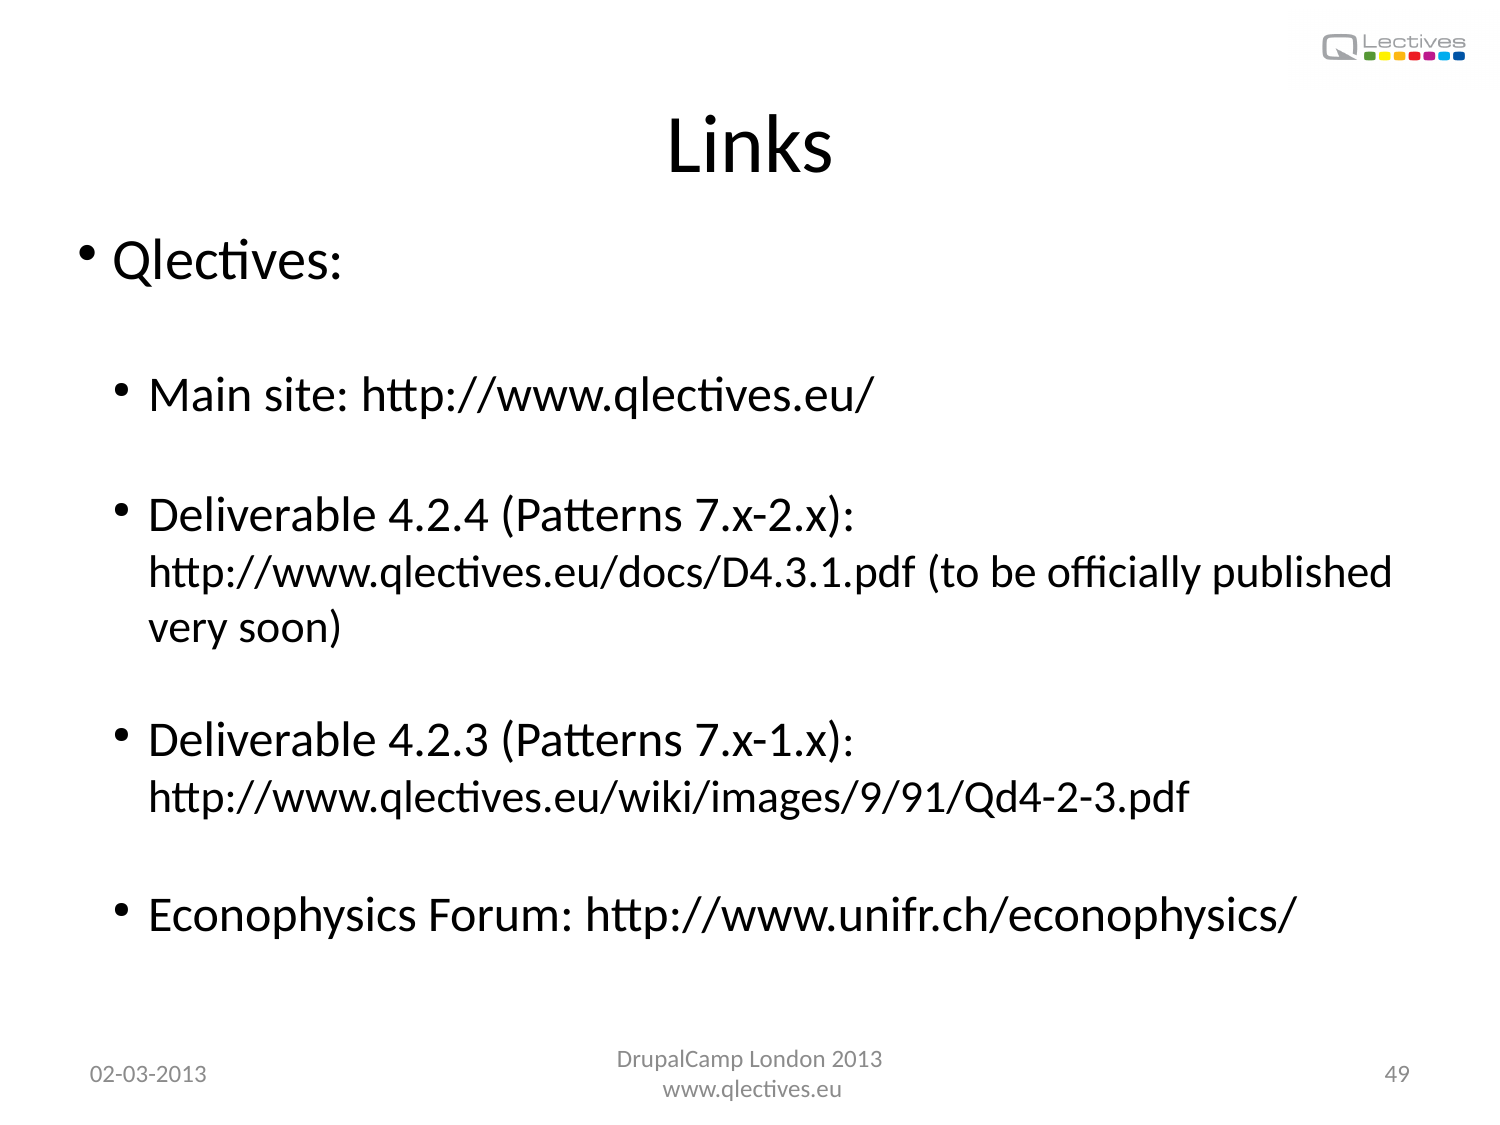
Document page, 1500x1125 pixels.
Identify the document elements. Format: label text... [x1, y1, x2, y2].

text_box 02-03-2013 [74, 1042, 425, 1103]
text_box <number> [1074, 1042, 1425, 1103]
text_box Qlectives: Main site: http://www.qlectives.eu/ Deliverable 4.2.4 (Patterns 7.x-2.x): http://www.qlectives.eu/docs/D4.3.1.pdf (to be officially published very soon) Deliverable 4.2.3 (Patterns 7.x-1.x):http://www.qlectives.eu/wiki/images/9/91/Qd4-2-3.pdf Econophysics Forum: http://www.unifr.ch/econophysics/ [62, 214, 1425, 957]
picture [1288, 9, 1500, 90]
text_box Links [75, 45, 1425, 214]
text_box DrupalCamp London 2013 www.qlectives.eu [512, 1042, 988, 1103]
